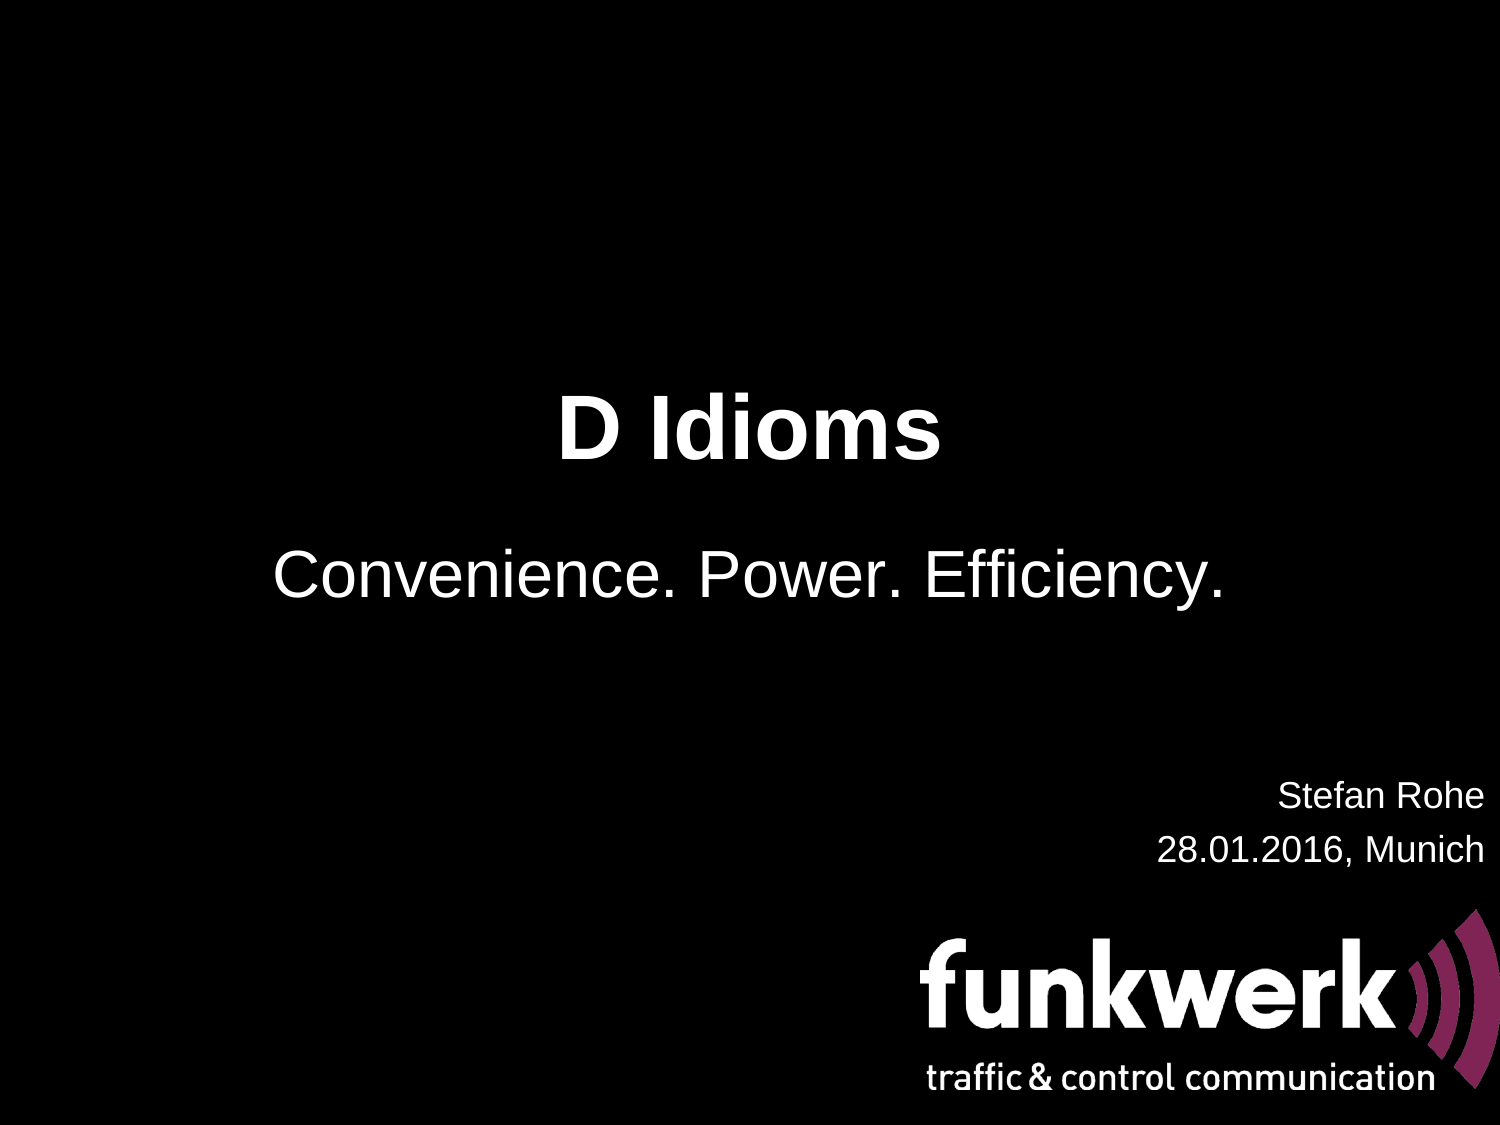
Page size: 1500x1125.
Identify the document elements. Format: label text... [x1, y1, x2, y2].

subtitle Convenience. Power. Efficiency. [225, 523, 1276, 811]
picture [920, 1051, 1500, 1090]
text_box Stefan Rohe 28.01.2016, Munich [915, 763, 1500, 1051]
title D Idioms [112, 302, 1388, 544]
